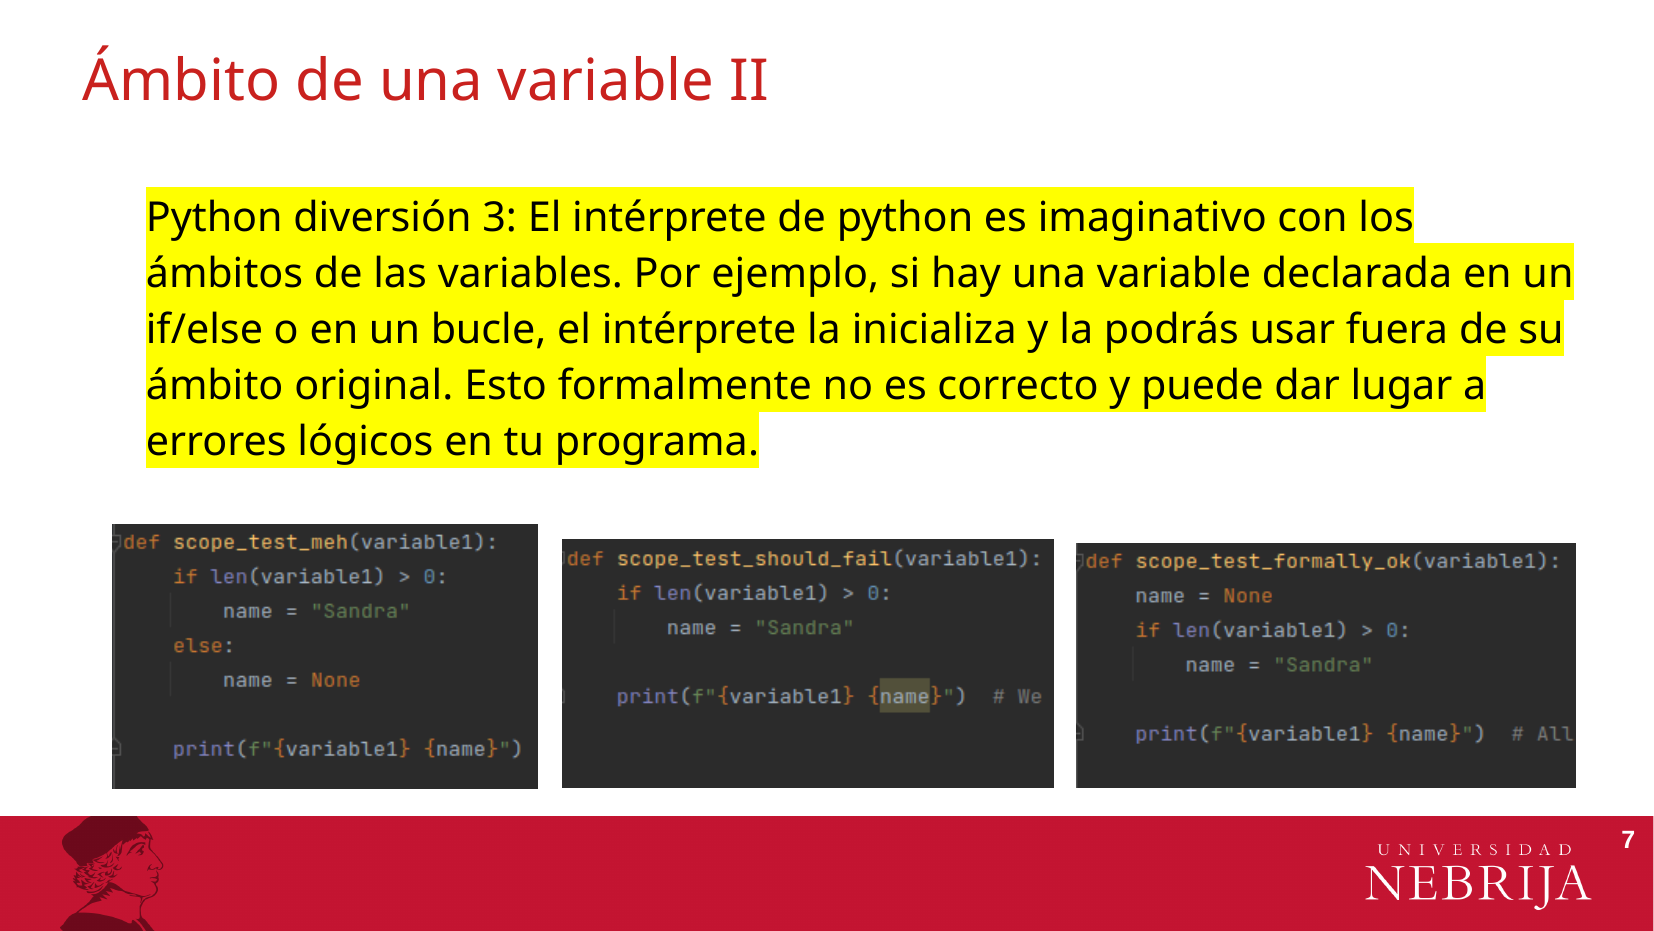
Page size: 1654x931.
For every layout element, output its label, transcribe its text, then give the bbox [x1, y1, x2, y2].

picture [562, 539, 1054, 788]
picture [1076, 543, 1576, 788]
picture [112, 524, 538, 789]
picture [0, 816, 1654, 931]
title Ámbito de una variable II [82, 0, 1571, 156]
list Python diversión 3: El intérprete de python es imaginativo con los ámbitos de las variables. Por ejemplo, si hay una variable declarada en un if/else o en un bucle, el intérprete la inicializa y la podrás usar fuera de su ámbito original. Esto formalmente no es correcto y puede dar lugar a errores lógicos en tu programa. [75, 187, 1576, 788]
